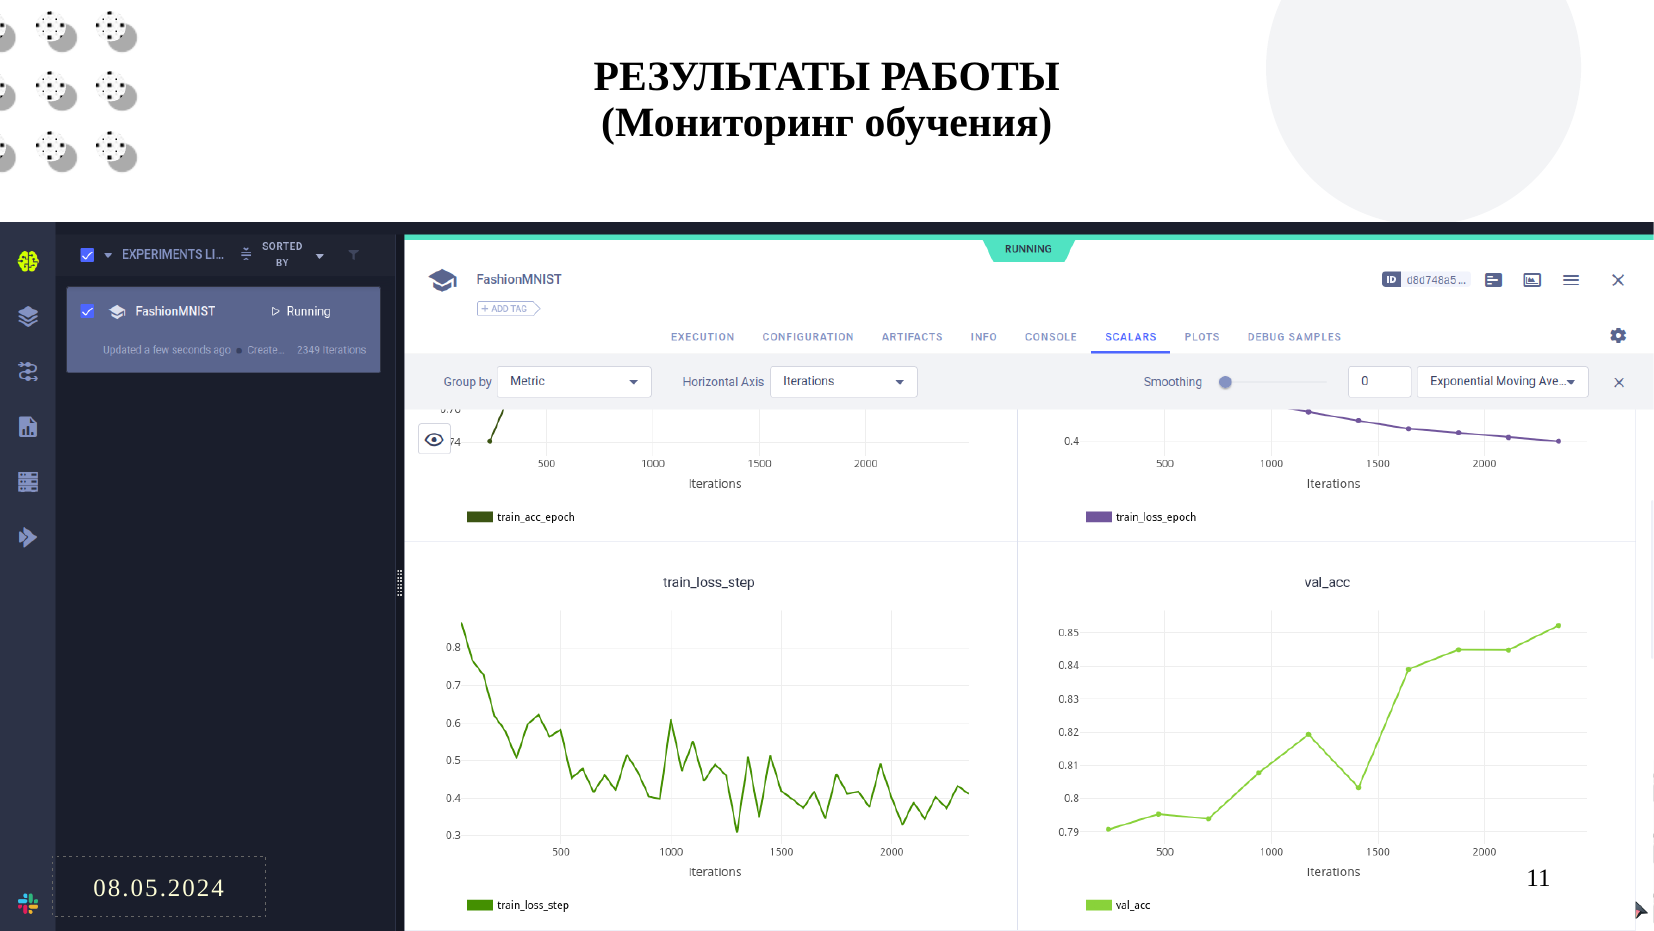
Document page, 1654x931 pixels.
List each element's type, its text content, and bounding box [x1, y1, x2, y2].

text_box <number> [1535, 856, 1622, 916]
text_box 08.05.2024 [52, 856, 266, 917]
picture [0, 14, 6, 39]
picture [35, 11, 66, 42]
picture [35, 71, 66, 102]
picture [0, 134, 7, 159]
title РЕЗУЛЬТАТЫ РАБОТЫ (Мониторинг обучения) [472, 21, 1182, 178]
picture [95, 131, 127, 162]
picture [0, 74, 6, 99]
picture [95, 71, 126, 102]
picture [0, 222, 1654, 931]
picture [95, 11, 126, 42]
picture [35, 131, 67, 162]
